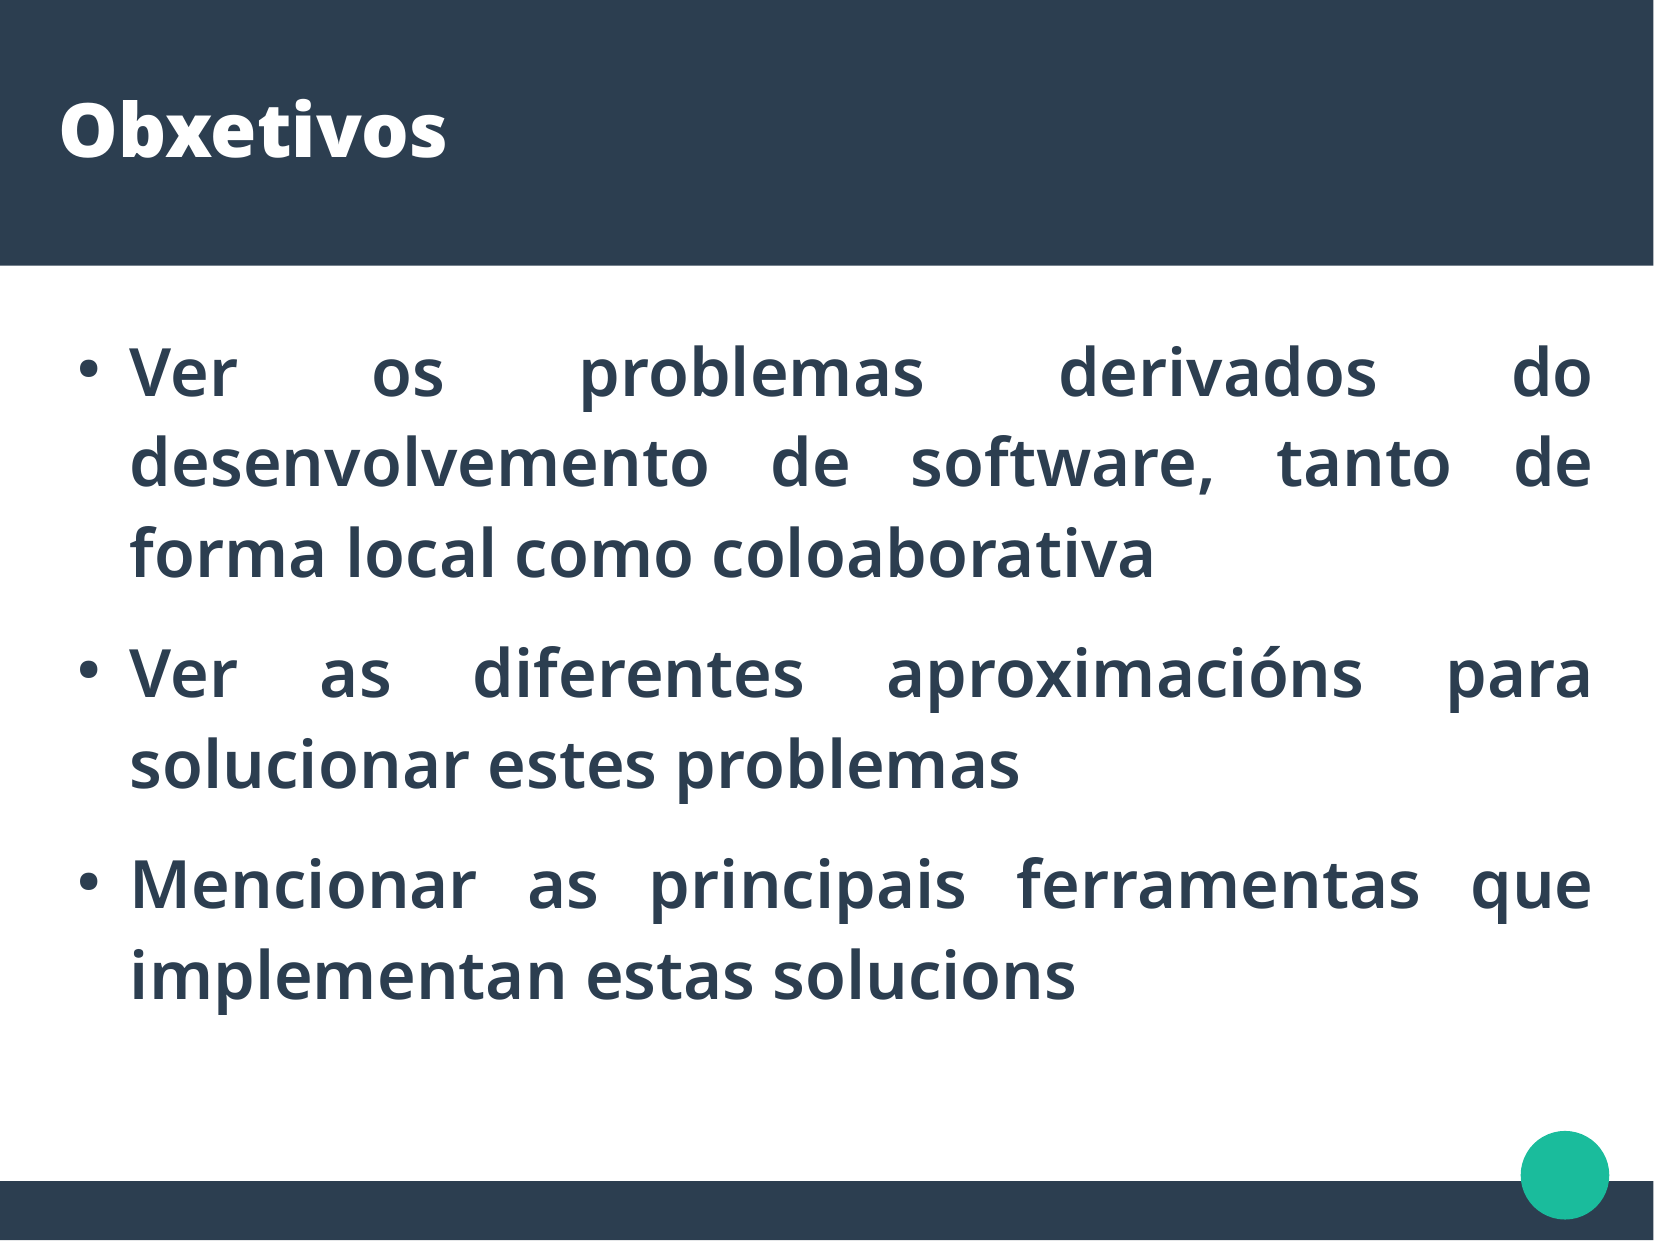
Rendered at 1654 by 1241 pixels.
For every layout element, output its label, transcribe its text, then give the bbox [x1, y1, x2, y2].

title Obxetivos [59, 49, 1595, 207]
list Ver os problemas derivados do desenvolvemento de software, tanto de forma local como coloaborativa Ver as diferentes aproximacións para solucionar estes problemas Mencionar as principais ferramentas que implementan estas solucions [59, 324, 1595, 1152]
